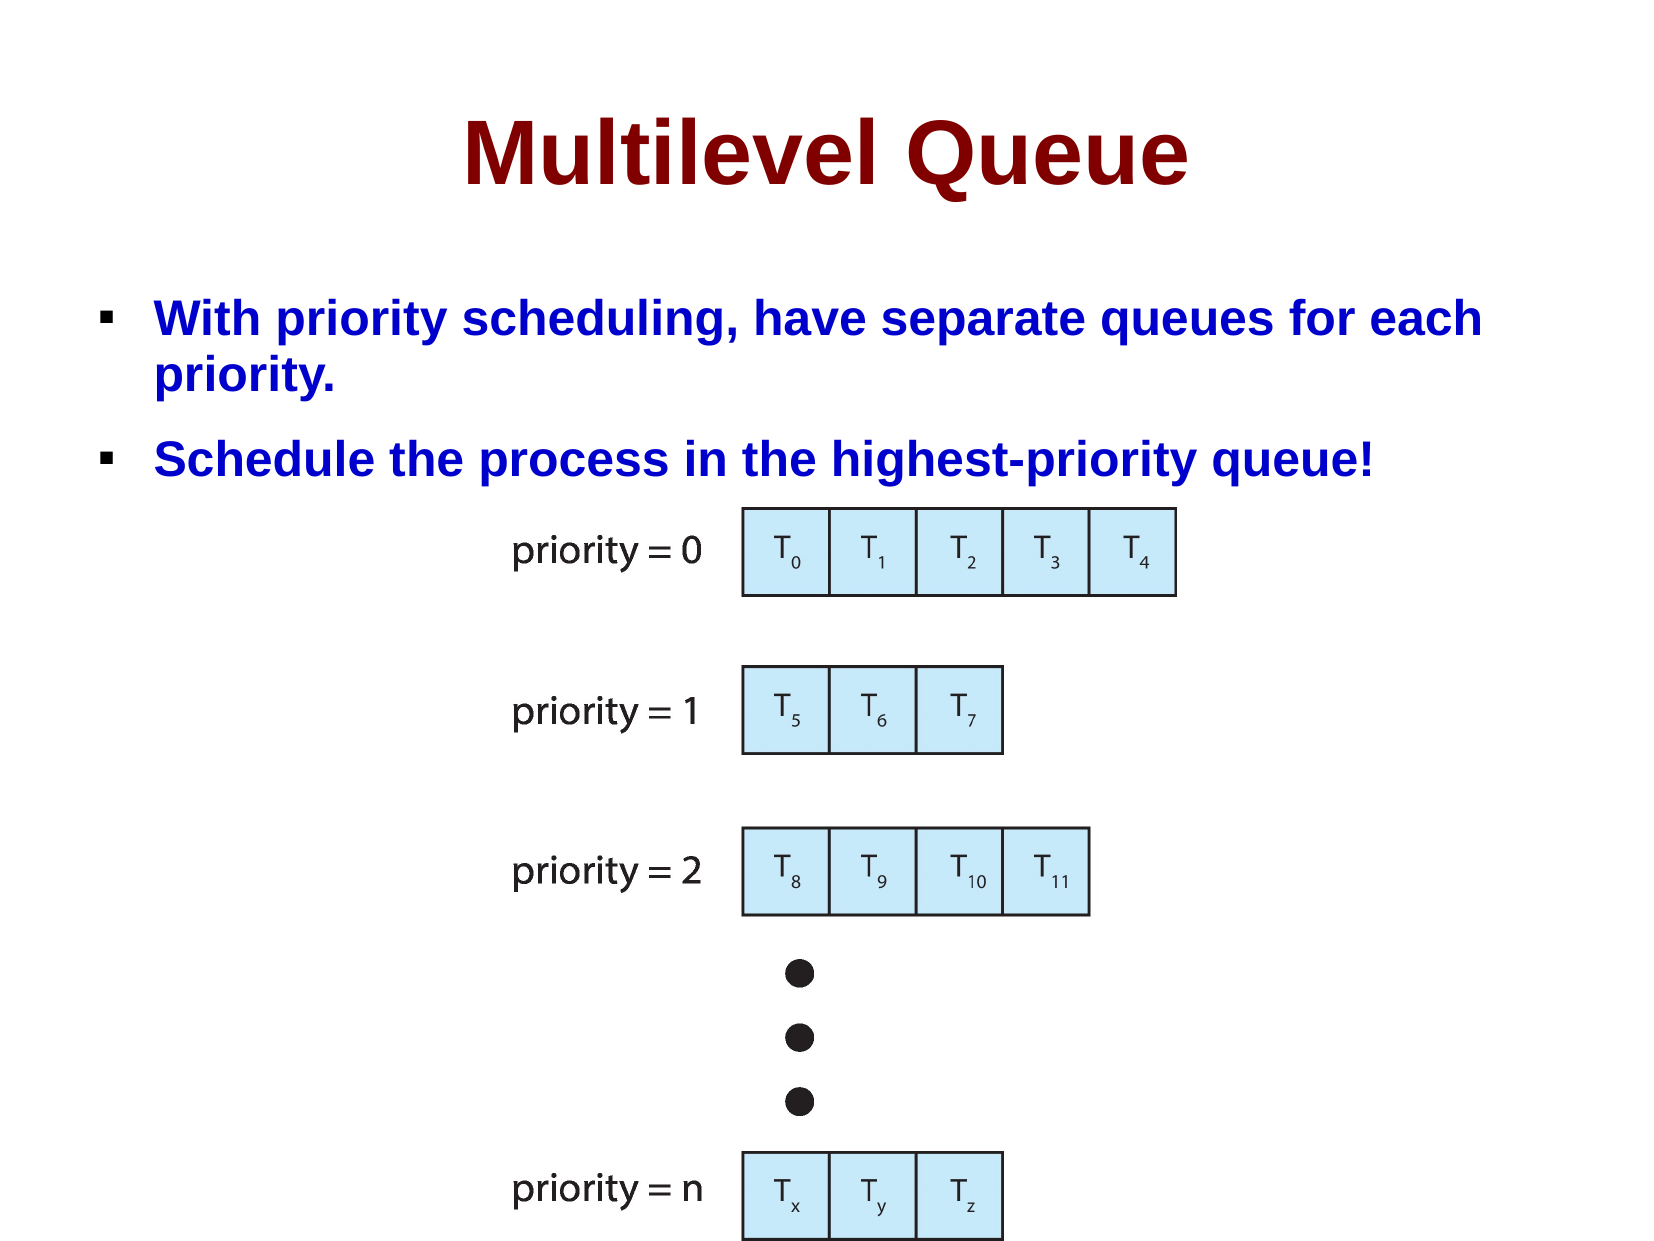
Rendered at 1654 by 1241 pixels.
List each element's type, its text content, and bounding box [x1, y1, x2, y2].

picture [511, 507, 1177, 1241]
title Multilevel Queue [82, 49, 1571, 257]
list With priority scheduling, have separate queues for each priority. Schedule the process in the highest-priority queue! [82, 290, 1571, 1010]
